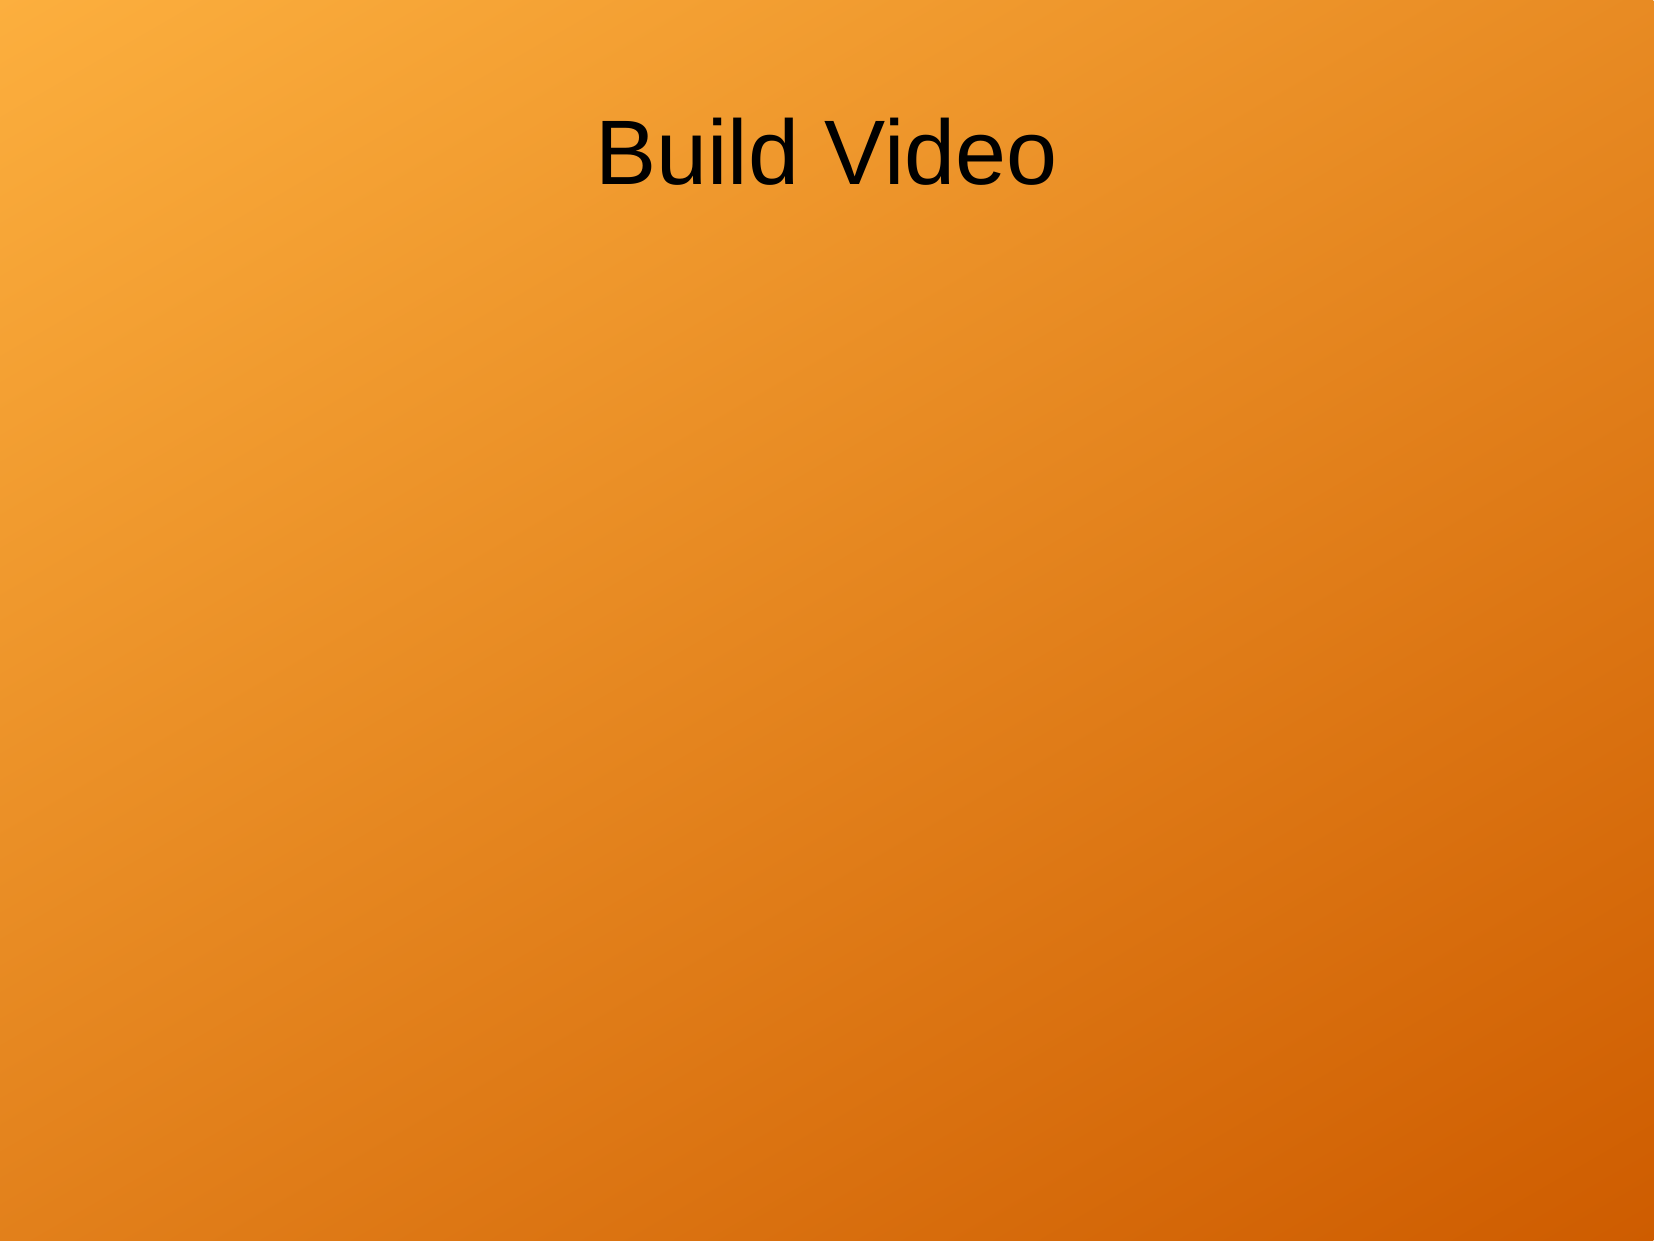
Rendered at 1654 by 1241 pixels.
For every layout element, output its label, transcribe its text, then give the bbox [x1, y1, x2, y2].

title Build Video [82, 49, 1571, 257]
